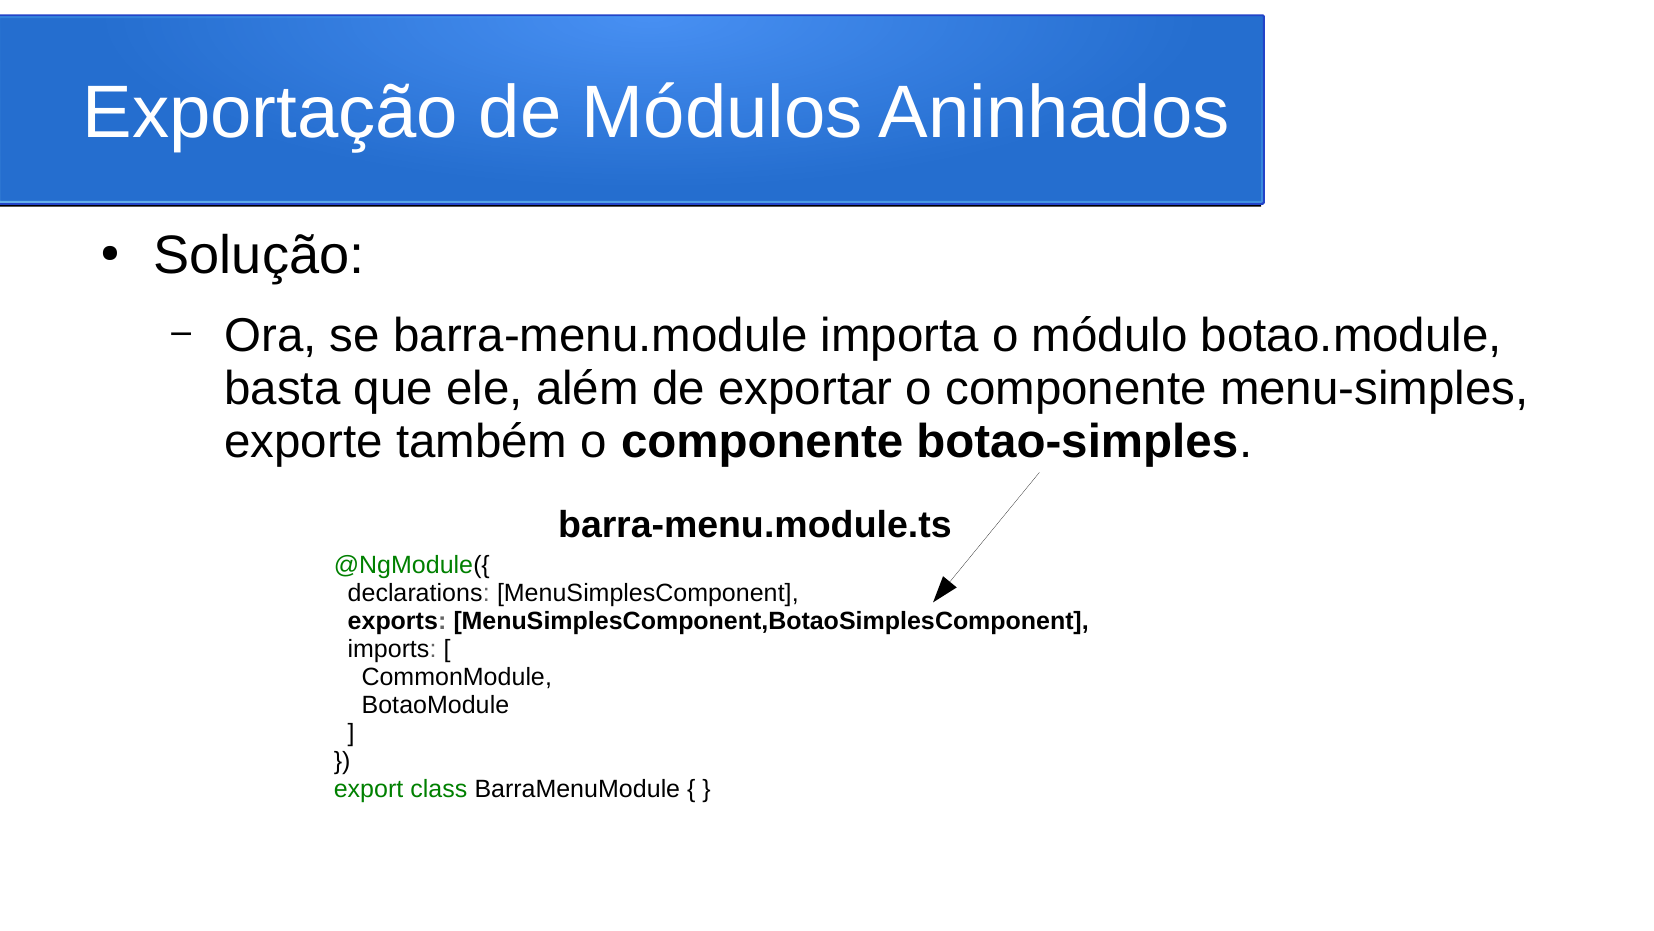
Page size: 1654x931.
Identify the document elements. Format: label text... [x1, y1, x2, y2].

list Solução: Ora, se barra-menu.module importa o módulo botao.module, basta que ele, além de exportar o componente menu-simples, exporte também o componente botao-simples. [82, 224, 1571, 764]
text_box barra-menu.module.ts [543, 496, 967, 553]
title Exportação de Módulos Aninhados [82, 35, 1235, 189]
text_box @NgModule({ declarations: [MenuSimplesComponent], exports: [MenuSimplesComponent,BotaoSimplesComponent], imports: [ CommonModule, BotaoModule ] }) export class BarraMenuModule { } [318, 543, 1241, 839]
